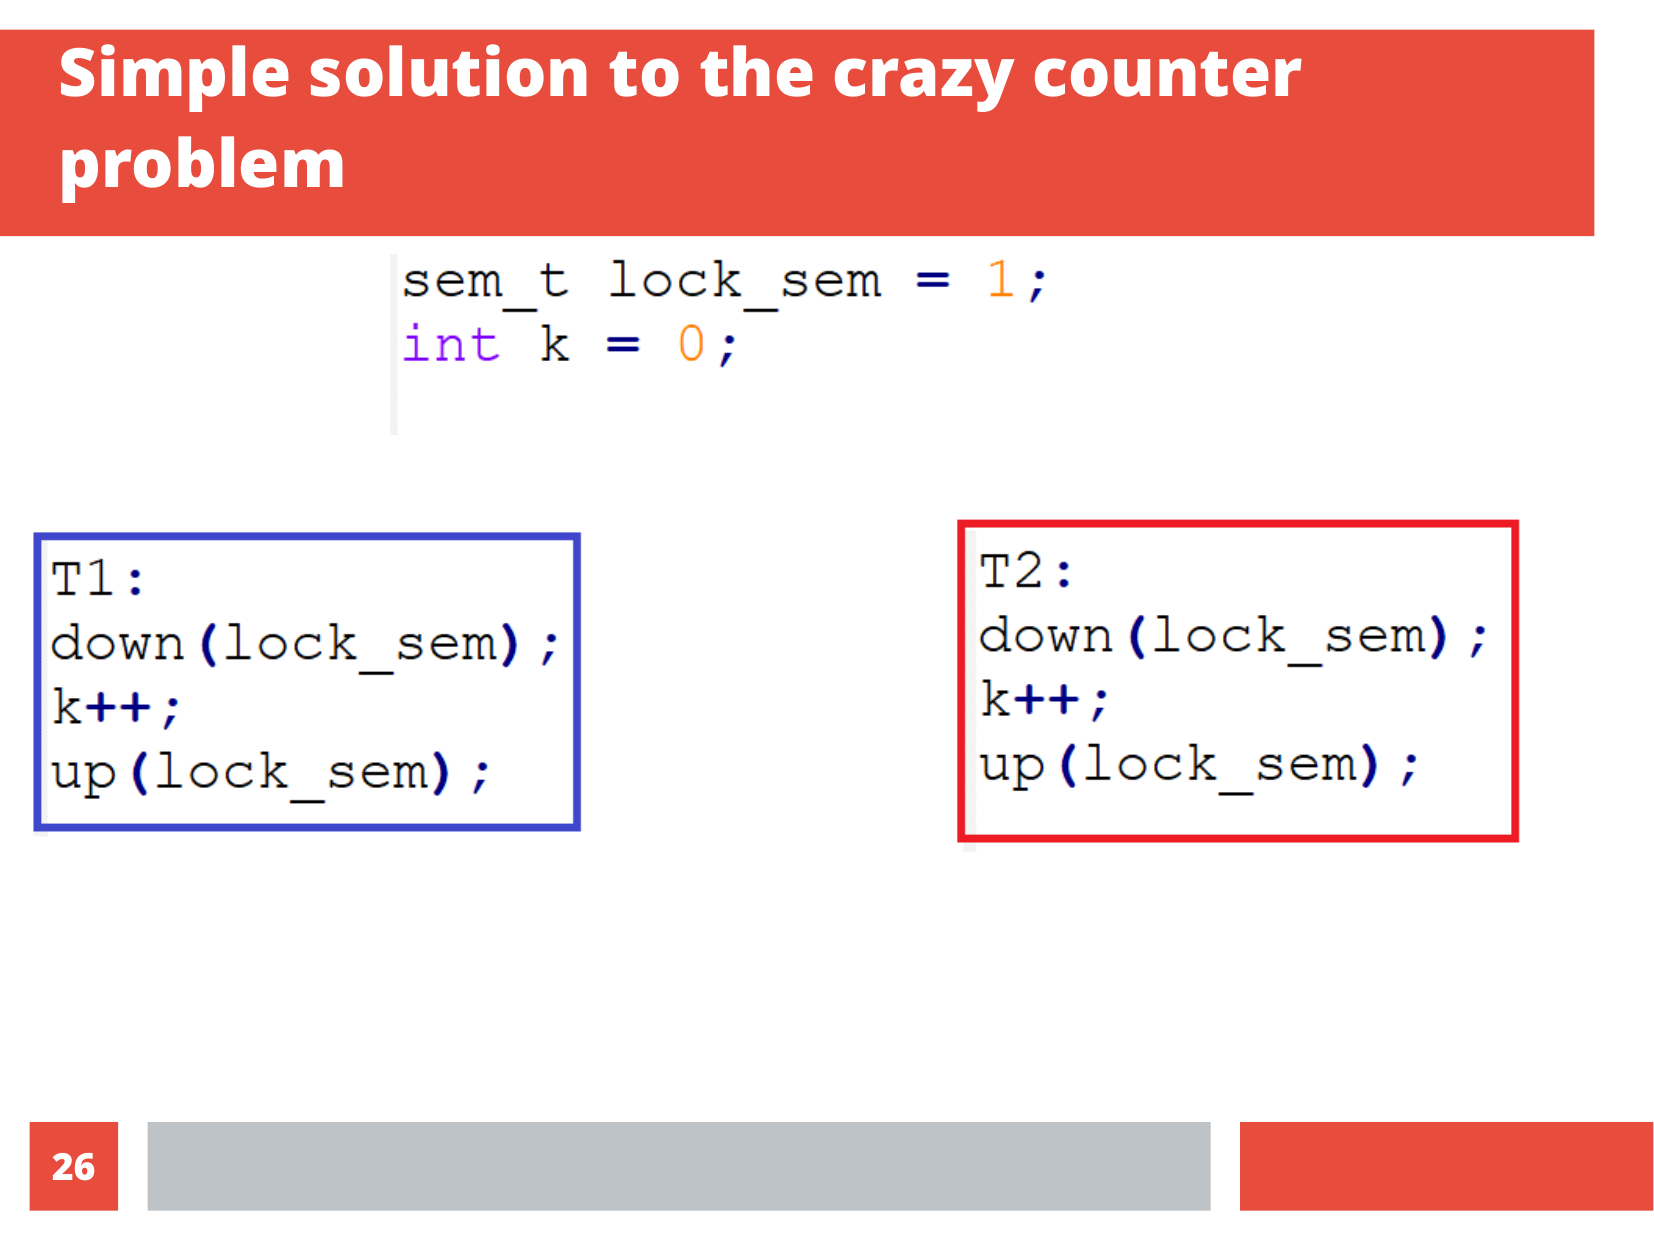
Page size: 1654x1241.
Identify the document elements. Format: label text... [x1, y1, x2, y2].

picture [15, 506, 625, 886]
title Simple solution to the crazy counter problem [59, 59, 1595, 207]
picture [390, 254, 1171, 435]
picture [945, 509, 1546, 871]
